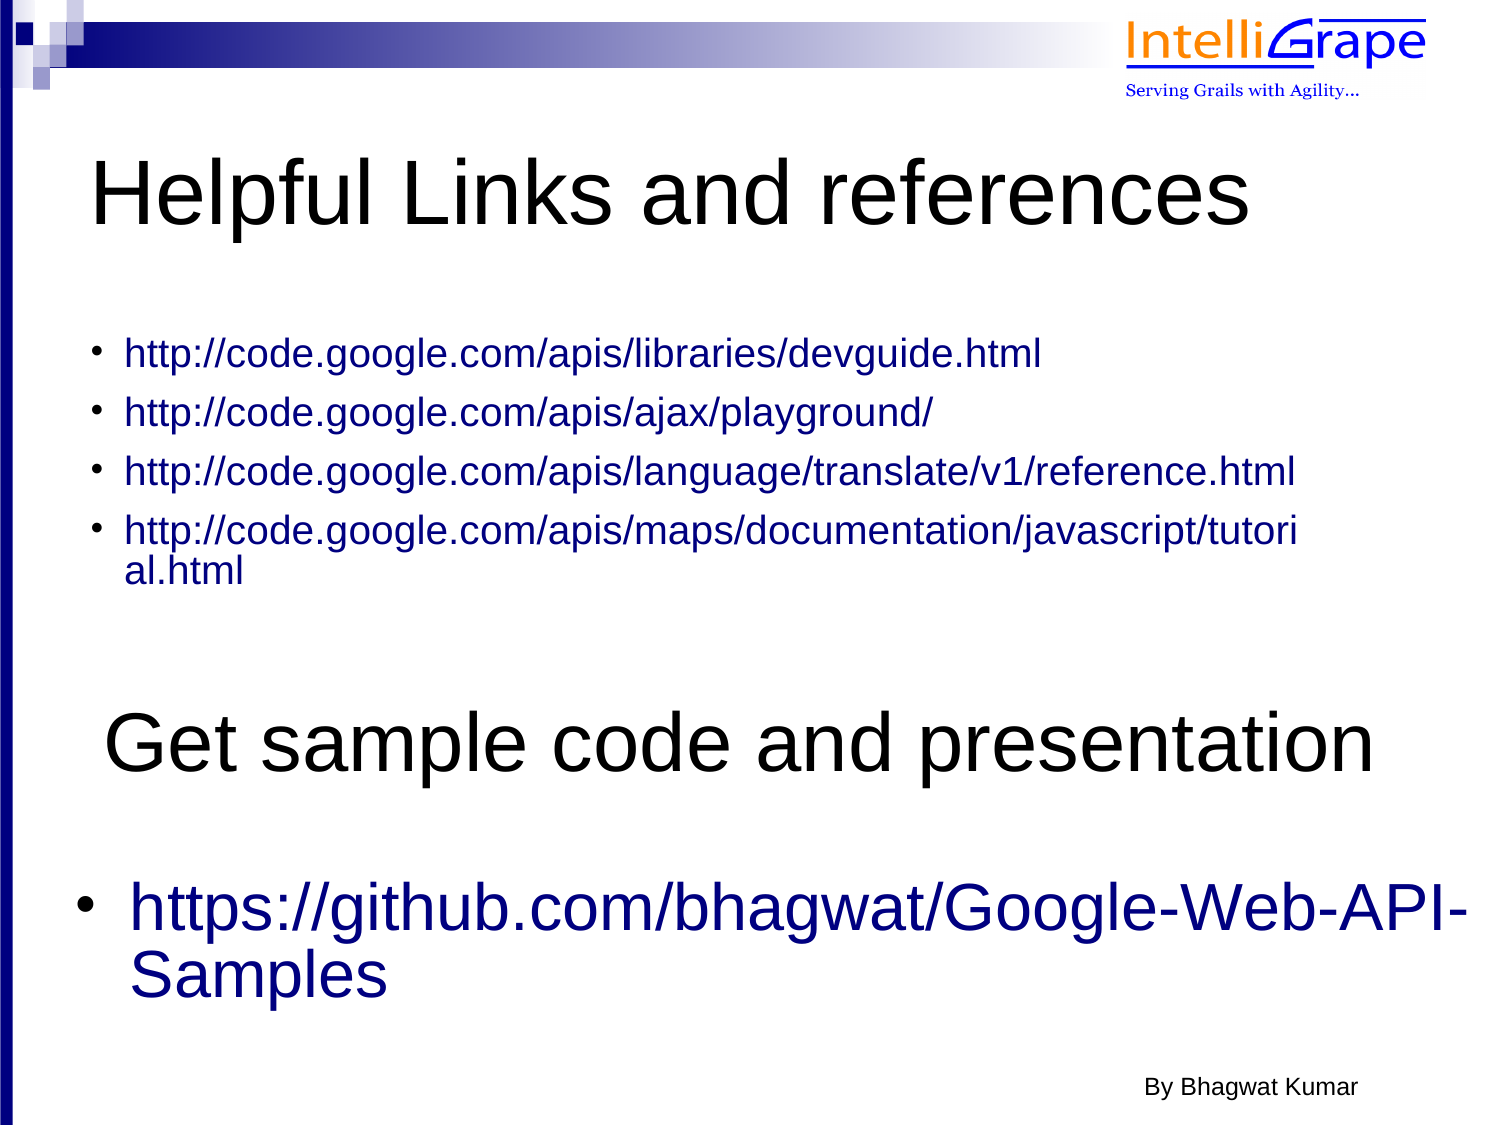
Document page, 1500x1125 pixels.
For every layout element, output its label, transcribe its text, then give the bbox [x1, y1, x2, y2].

list https://github.com/bhagwat/Google-Web-API-Samples [59, 856, 1500, 1004]
picture [1125, 12, 1426, 100]
list http://code.google.com/apis/libraries/devguide.html http://code.google.com/apis/ajax/playground/ http://code.google.com/apis/language/translate/v1/reference.html http://code.google.com/apis/maps/documentation/javascript/tutorial.html [75, 319, 1329, 562]
title Get sample code and presentation [88, 620, 1418, 856]
title Helpful Links and references [75, 67, 1425, 308]
